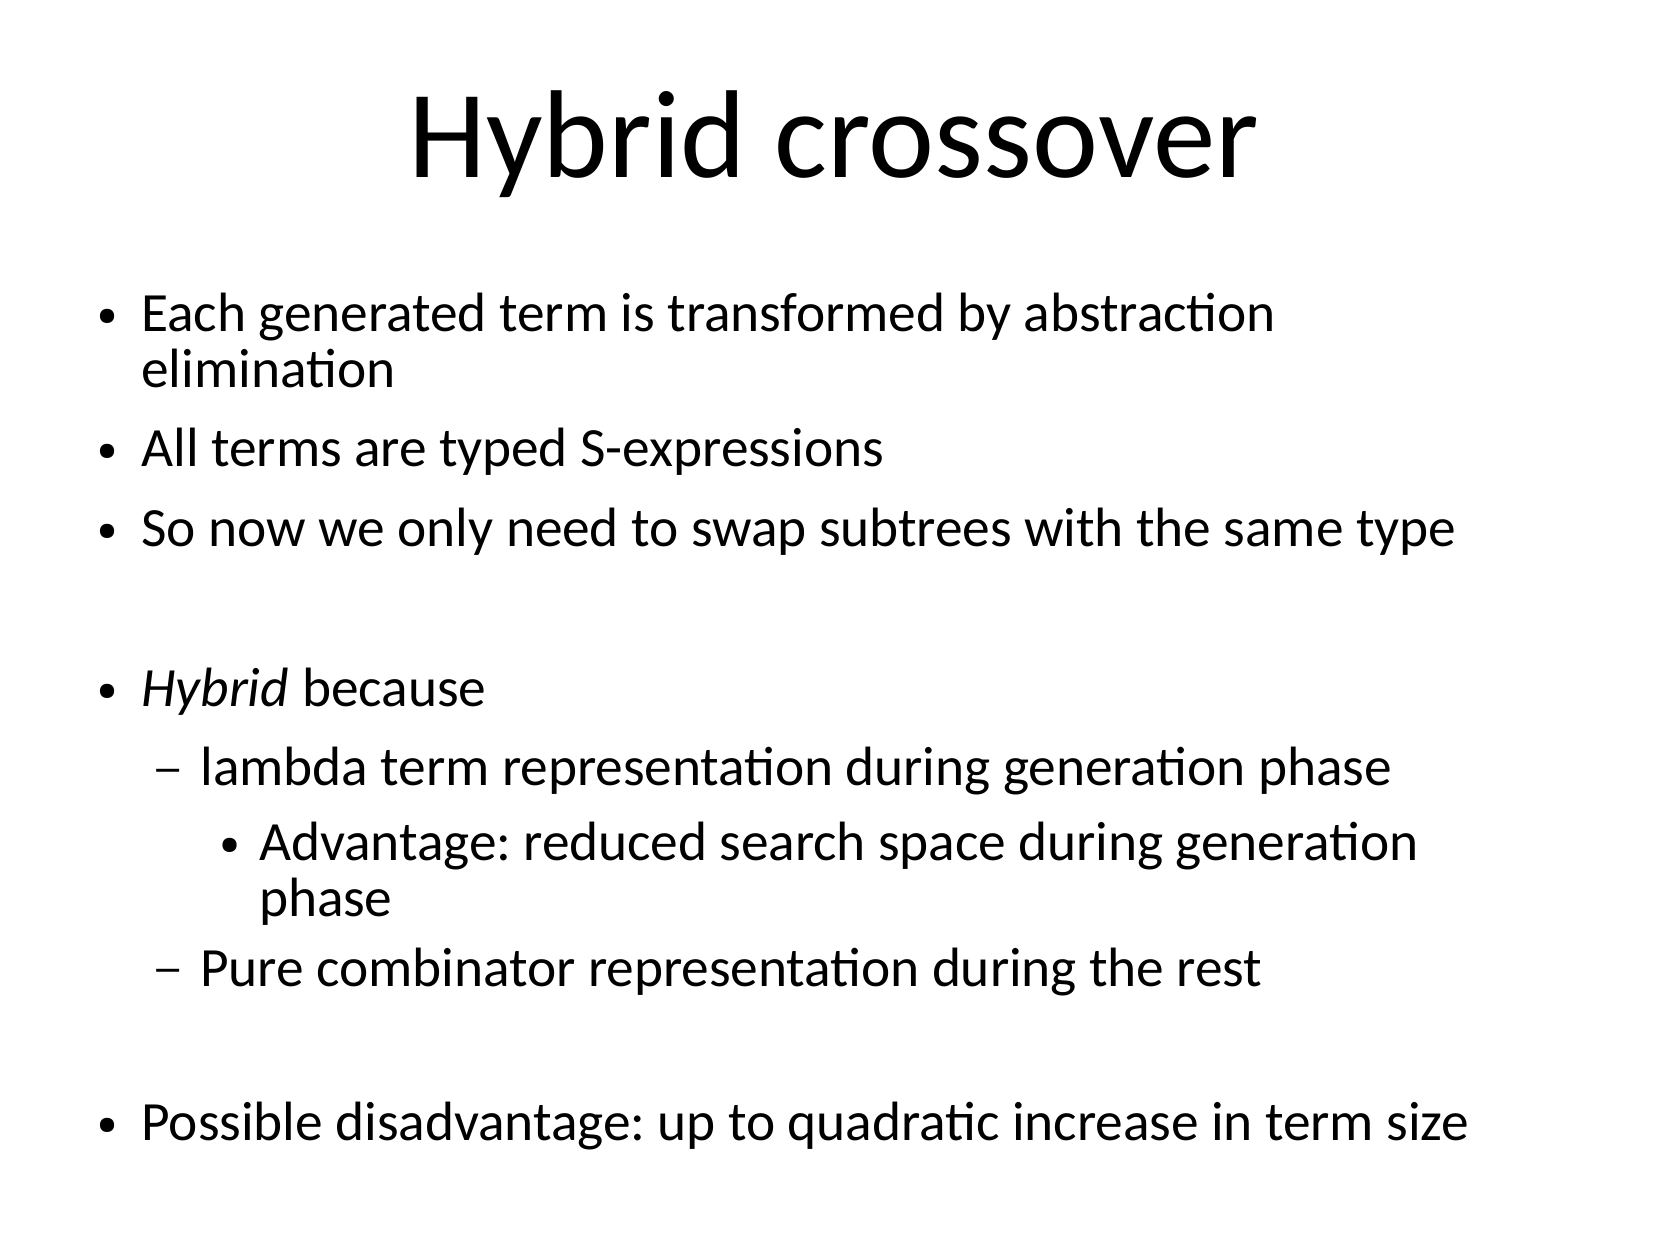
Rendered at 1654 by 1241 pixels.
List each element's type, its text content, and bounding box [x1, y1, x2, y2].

title Hybrid crossover [90, 70, 1579, 223]
list Each generated term is transformed by abstraction elimination All terms are typed S-expressions So now we only need to swap subtrees with the same type Hybrid because lambda term representation during generation phase Advantage: reduced search space during generation phase Pure combinator representation during the rest Possible disadvantage: up to quadratic increase in term size [82, 290, 1538, 1156]
